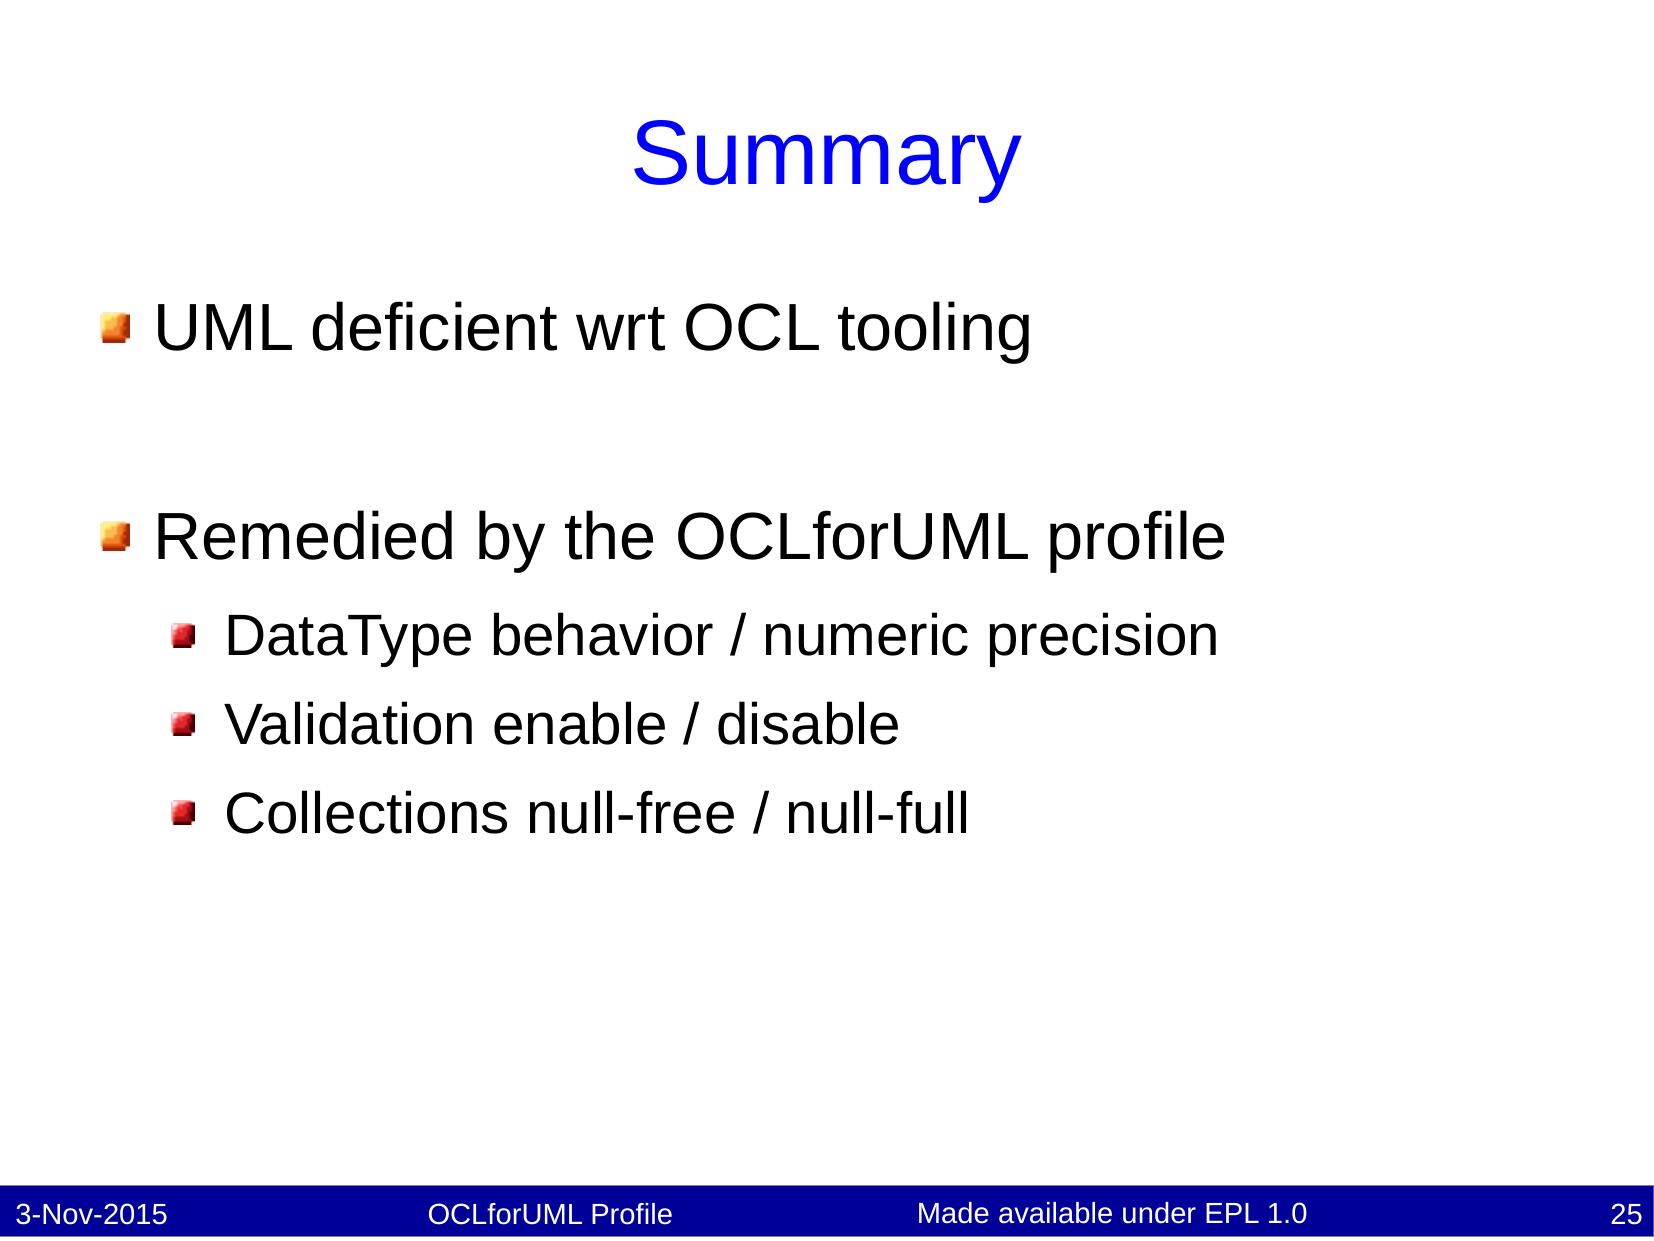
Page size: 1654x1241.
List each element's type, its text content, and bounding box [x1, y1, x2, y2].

list UML deficient wrt OCL tooling Remedied by the OCLforUML profile DataType behavior / numeric precision Validation enable / disable Collections null-free / null-full [82, 290, 1571, 1109]
title Summary [82, 49, 1571, 257]
